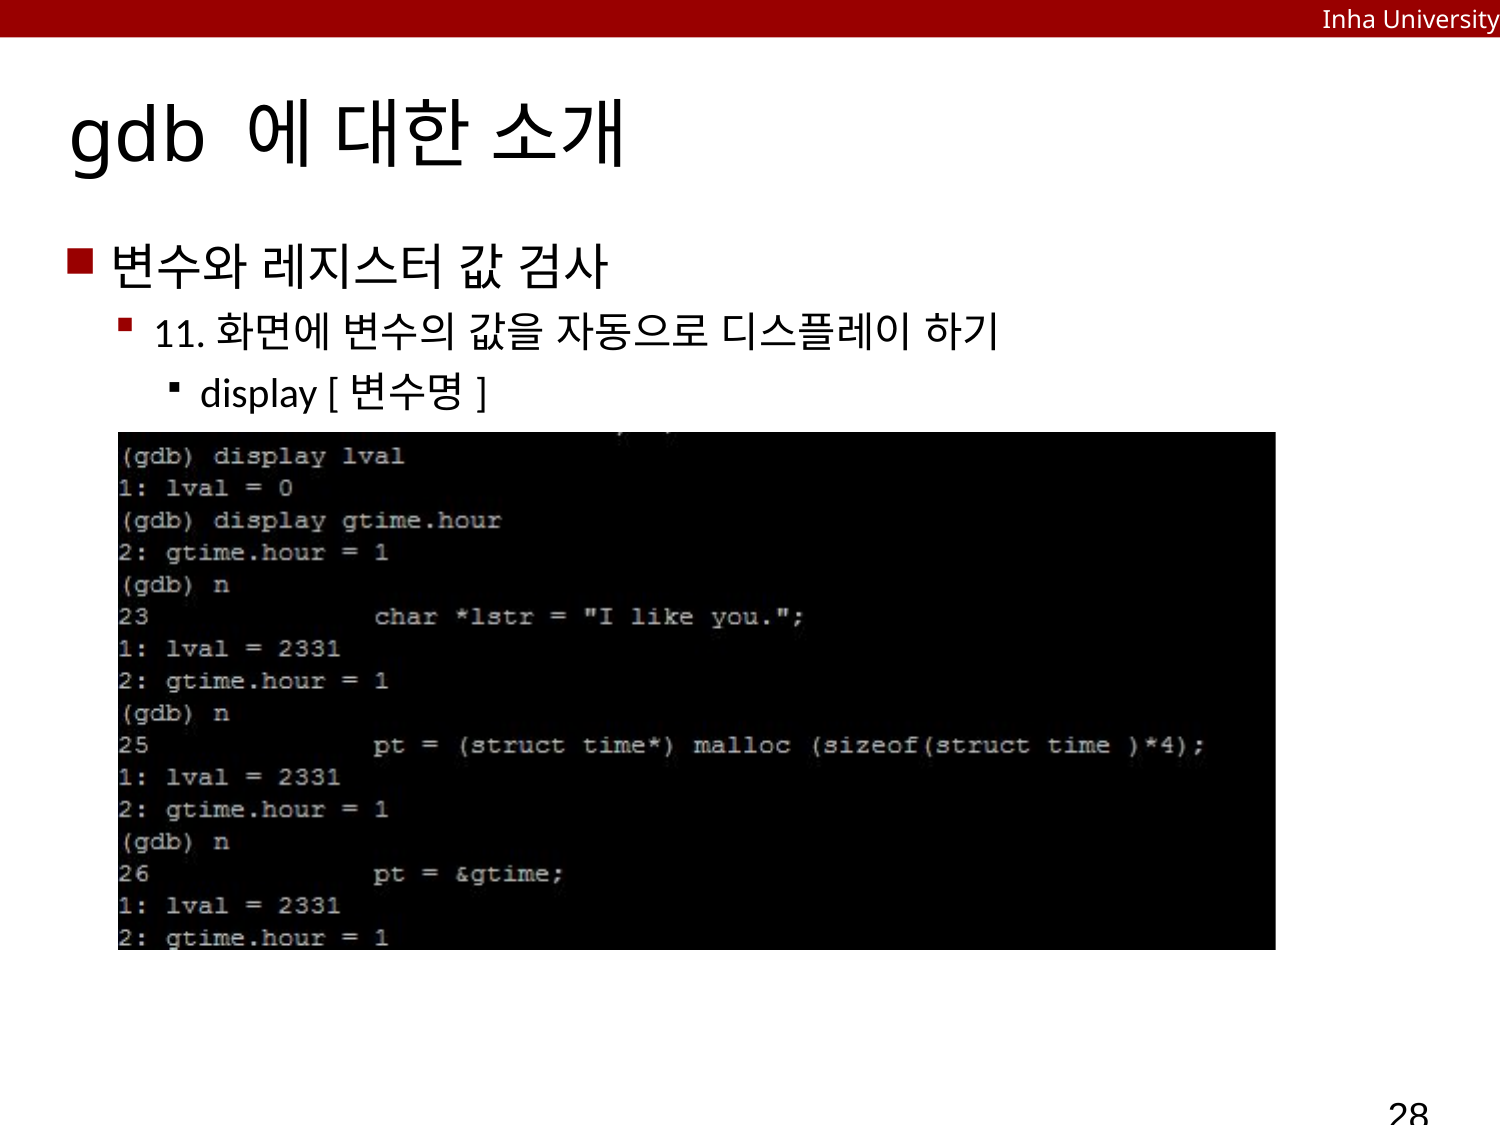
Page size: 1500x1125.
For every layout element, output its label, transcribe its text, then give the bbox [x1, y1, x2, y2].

picture [118, 432, 1276, 950]
text_box Inha University [1322, 3, 1500, 33]
text_box [0, 0, 1500, 38]
title gdb 에 대한 소개 [62, 41, 1438, 221]
list 변수와 레지스터 값 검사 11.화면에 변수의 값을 자동으로 디스플레이 하기 display [변수명] [62, 229, 1438, 1050]
